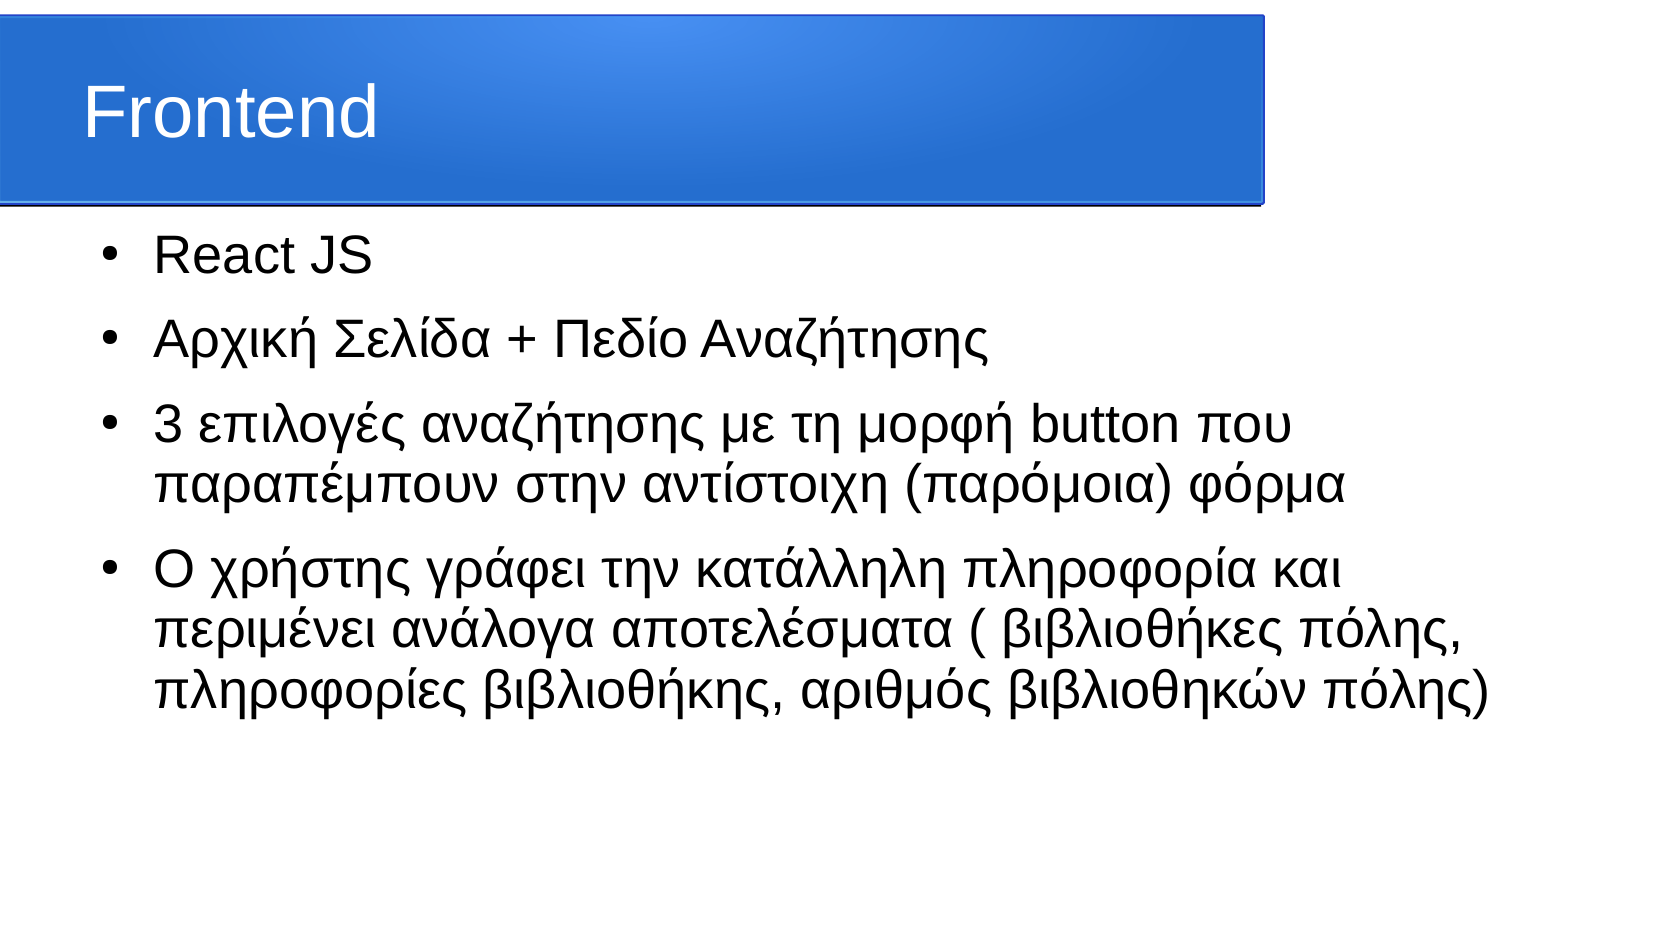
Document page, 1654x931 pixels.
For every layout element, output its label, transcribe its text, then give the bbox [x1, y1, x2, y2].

list React JS Αρχική Σελίδα + Πεδίο Αναζήτησης 3 επιλογές αναζήτησης με τη μορφή button που παραπέμπουν στην αντίστοιχη (παρόμοια) φόρμα Ο χρήστης γράφει την κατάλληλη πληροφορία και περιμένει ανάλογα αποτελέσματα ( βιβλιοθήκες πόλης, πληροφορίες βιβλιοθήκης, αριθμός βιβλιοθηκών πόλης) [82, 224, 1571, 764]
title Frontend [82, 35, 1235, 189]
